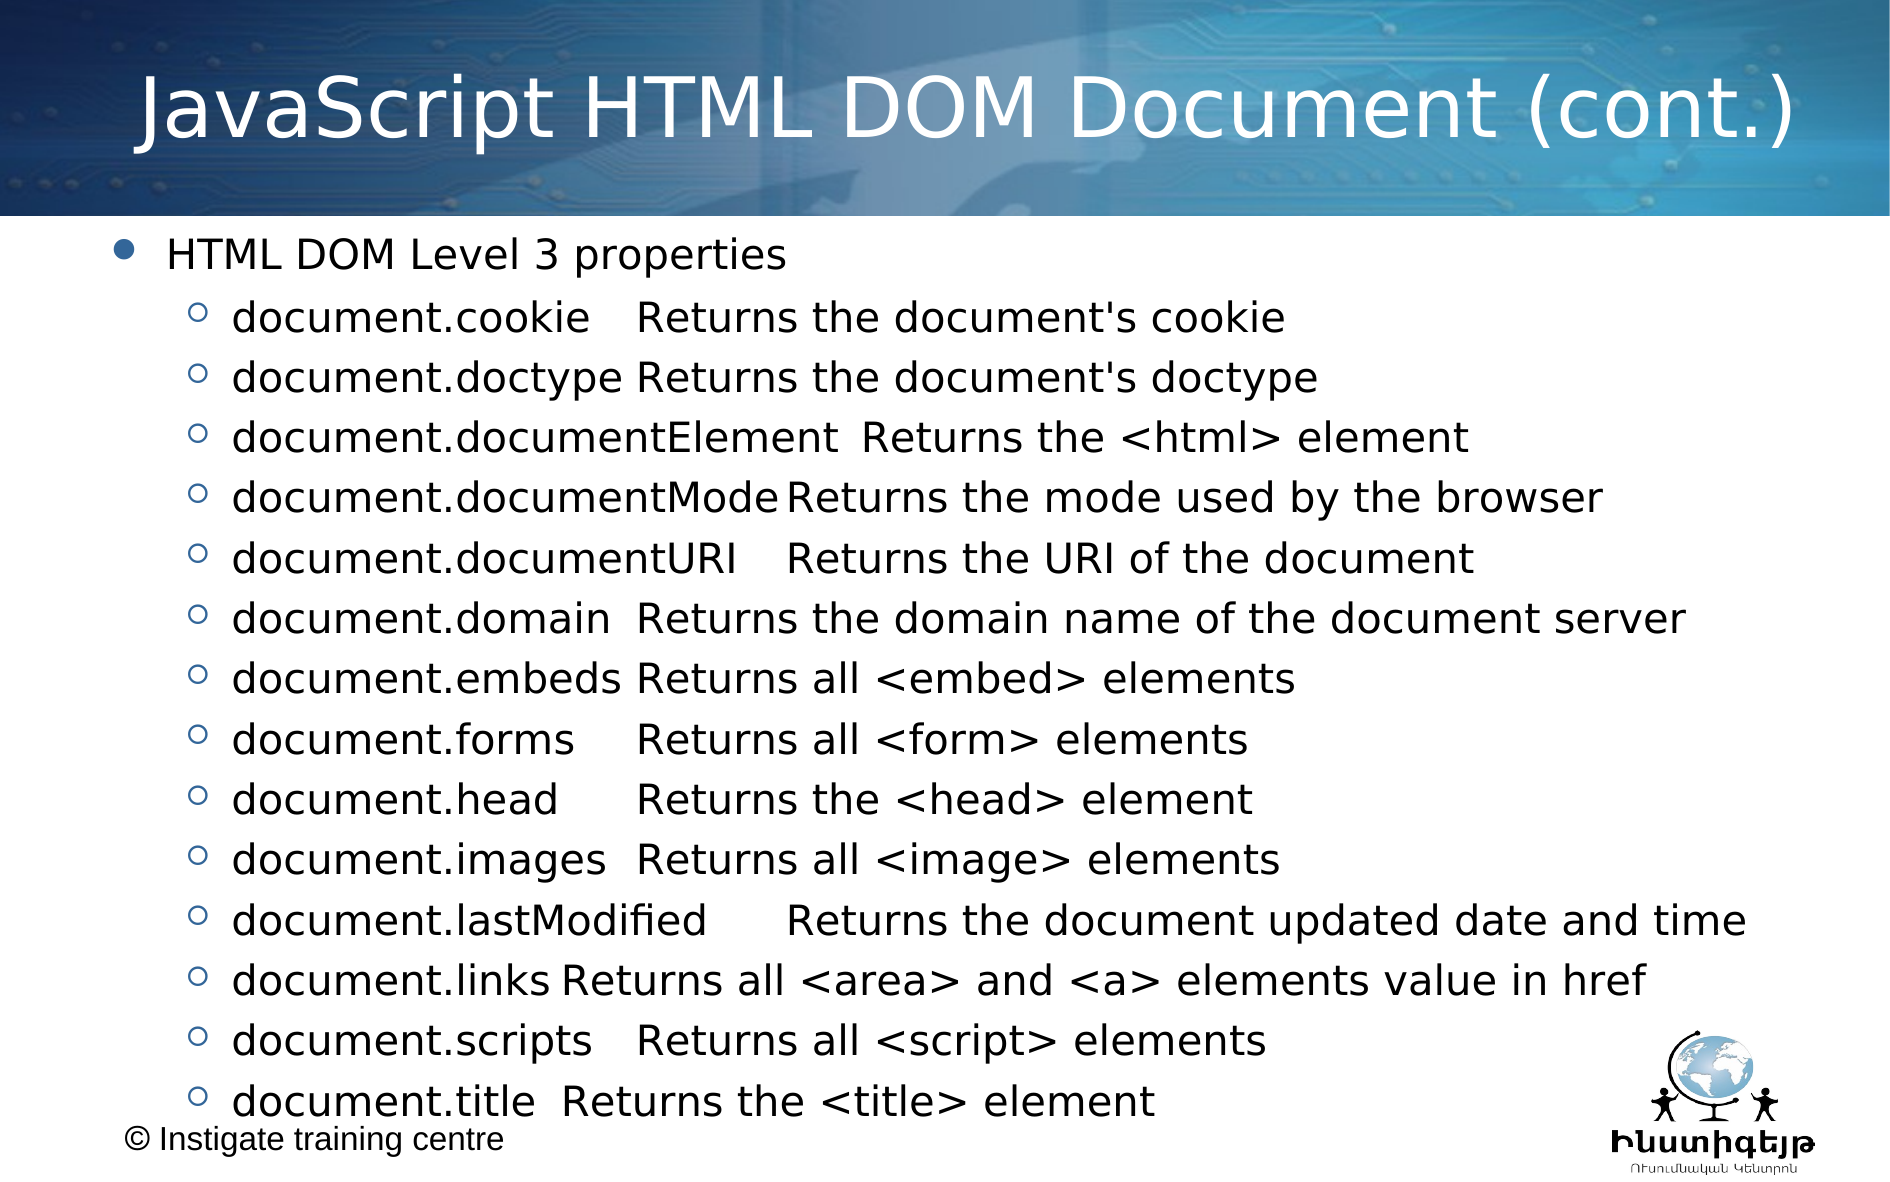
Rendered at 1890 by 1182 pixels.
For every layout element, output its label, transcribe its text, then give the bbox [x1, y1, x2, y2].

picture [1612, 1030, 1815, 1175]
list HTML DOM Level 3 properties document.cookie Returns the document's cookie document.doctype Returns the document's doctype document.documentElement Returns the <html> element document.documentMode Returns the mode used by the browser document.documentURI Returns the URI of the document document.domain Returns the domain name of the document server document.embeds Returns all <embed> elements document.forms Returns all <form> elements document.head Returns the <head> element document.images Returns all <image> elements document.lastModified Returns the document updated date and time document.links Returns all <area> and <a> elements value in href document.scripts Returns all <script> elements document.title Returns the <title> element [110, 235, 1801, 268]
picture [0, 0, 1890, 216]
